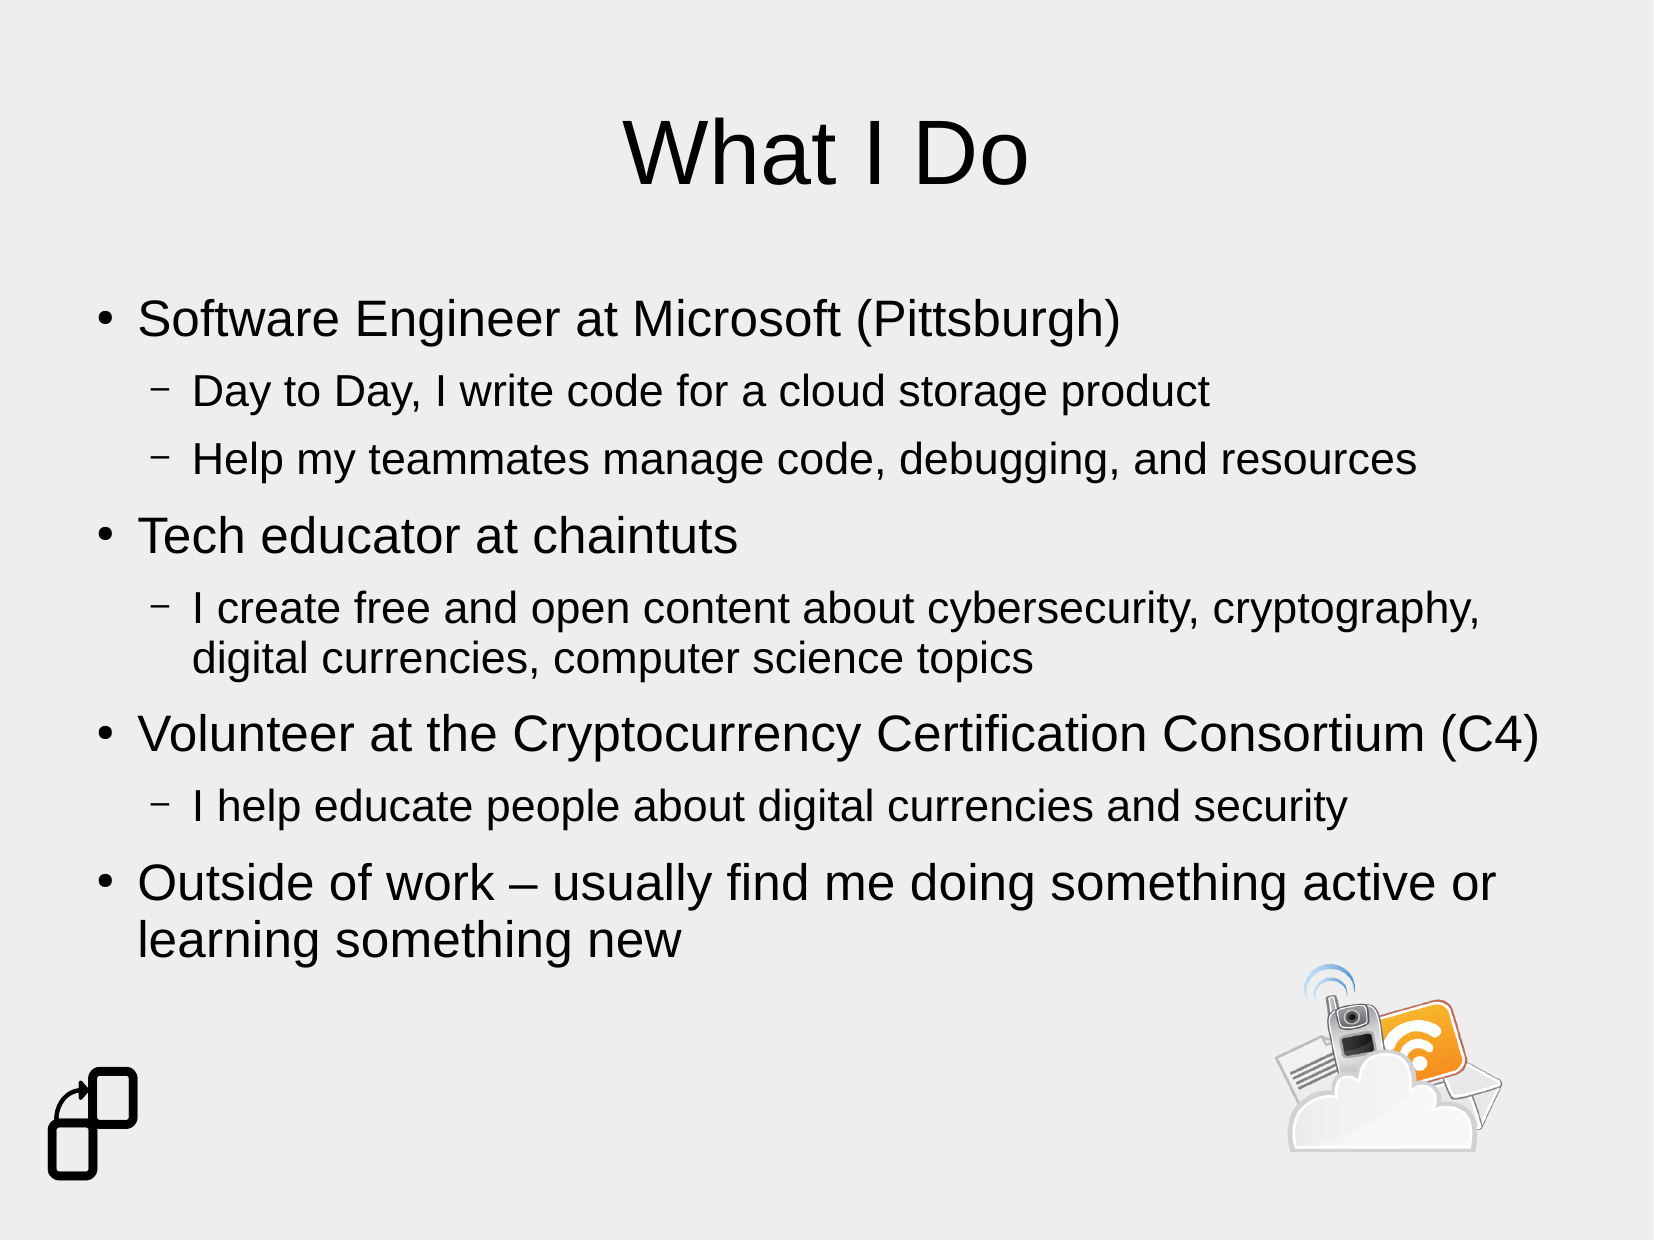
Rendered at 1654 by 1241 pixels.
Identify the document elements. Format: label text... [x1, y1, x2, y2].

picture [30, 1062, 153, 1186]
title What I Do [82, 49, 1571, 257]
picture [1275, 964, 1508, 1152]
list Software Engineer at Microsoft (Pittsburgh) Day to Day, I write code for a cloud storage product Help my teammates manage code, debugging, and resources Tech educator at chaintuts I create free and open content about cybersecurity, cryptography, digital currencies, computer science topics Volunteer at the Cryptocurrency Certification Consortium (C4) I help educate people about digital currencies and security Outside of work – usually find me doing something active or learning something new [82, 290, 1571, 1010]
